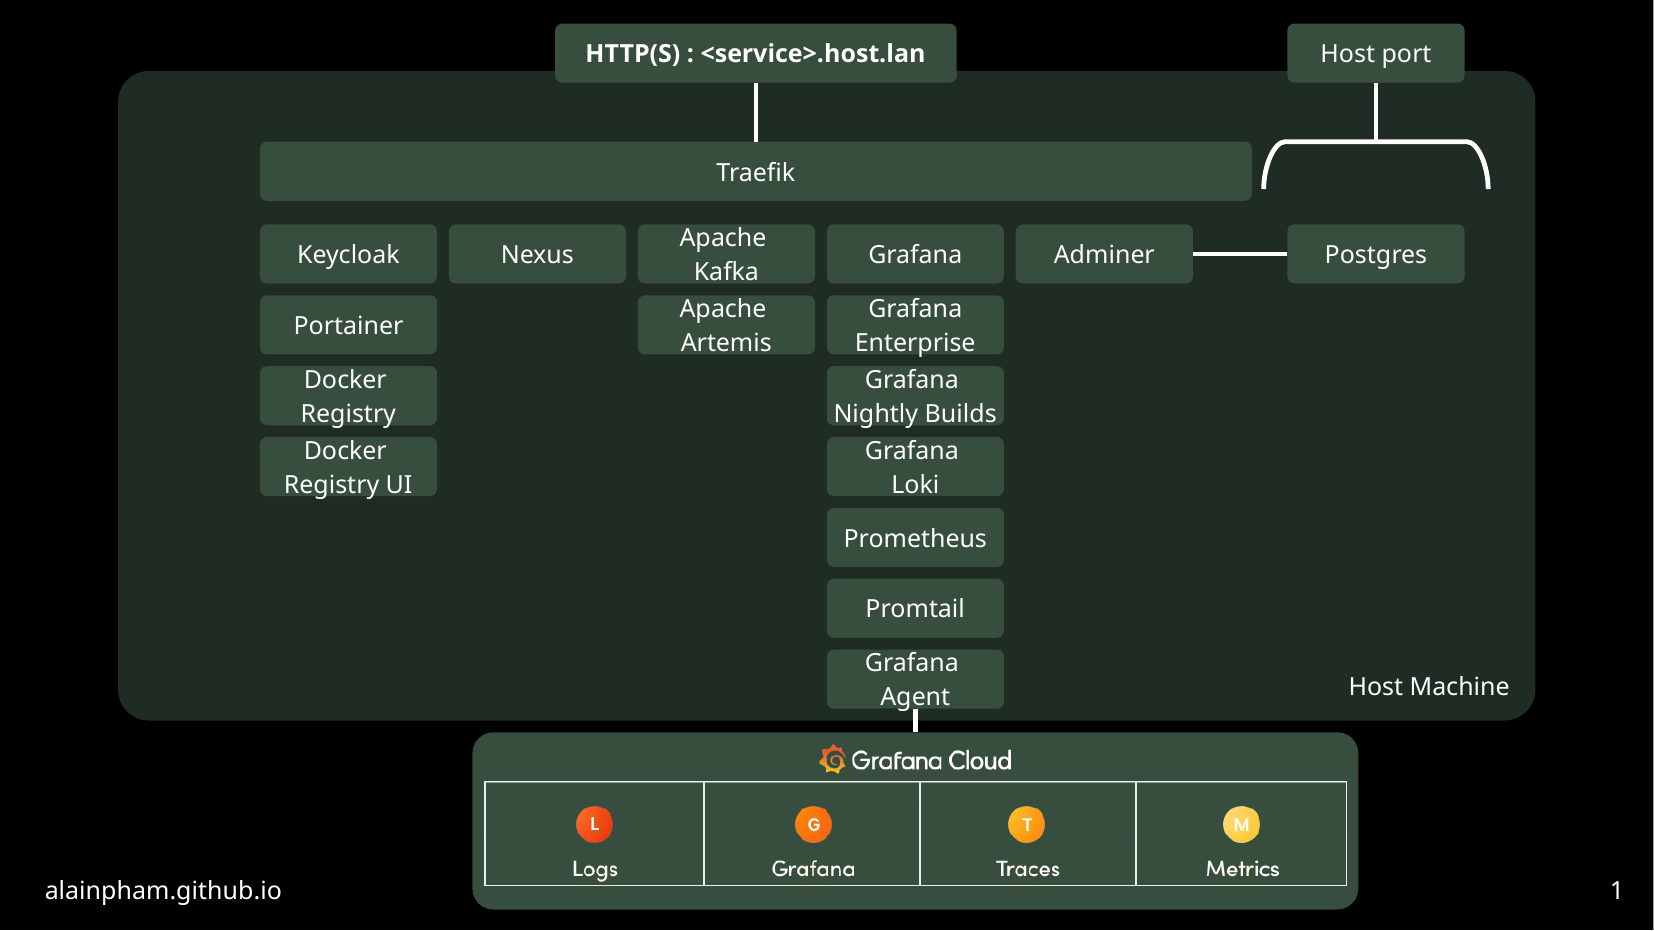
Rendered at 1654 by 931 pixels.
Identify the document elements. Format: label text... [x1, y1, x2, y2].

text_box Docker Registry [259, 366, 438, 426]
text_box Grafana Loki [826, 437, 1004, 497]
text_box HTTP(S) : <service>.host.lan [555, 23, 957, 83]
text_box Traefik [259, 141, 1253, 201]
text_box Promtail [826, 578, 1004, 638]
text_box Host port [1287, 23, 1465, 83]
text_box Nexus [448, 224, 627, 284]
picture [484, 744, 1347, 886]
text_box Grafana [826, 224, 1004, 284]
text_box Prometheus [826, 507, 1004, 567]
text_box Postgres [1287, 224, 1465, 284]
text_box Apache Kafka [637, 224, 816, 284]
text_box Portainer [259, 295, 438, 355]
text_box [472, 732, 1359, 910]
text_box Grafana Agent [826, 649, 1004, 709]
text_box Adminer [1015, 224, 1193, 284]
text_box Host Machine [118, 70, 1536, 721]
text_box Apache Artemis [637, 295, 816, 355]
text_box Docker Registry UI [259, 437, 438, 497]
text_box Keycloak [259, 224, 438, 284]
text_box Grafana Enterprise [826, 295, 1004, 355]
text_box Grafana Nightly Builds [826, 366, 1004, 426]
